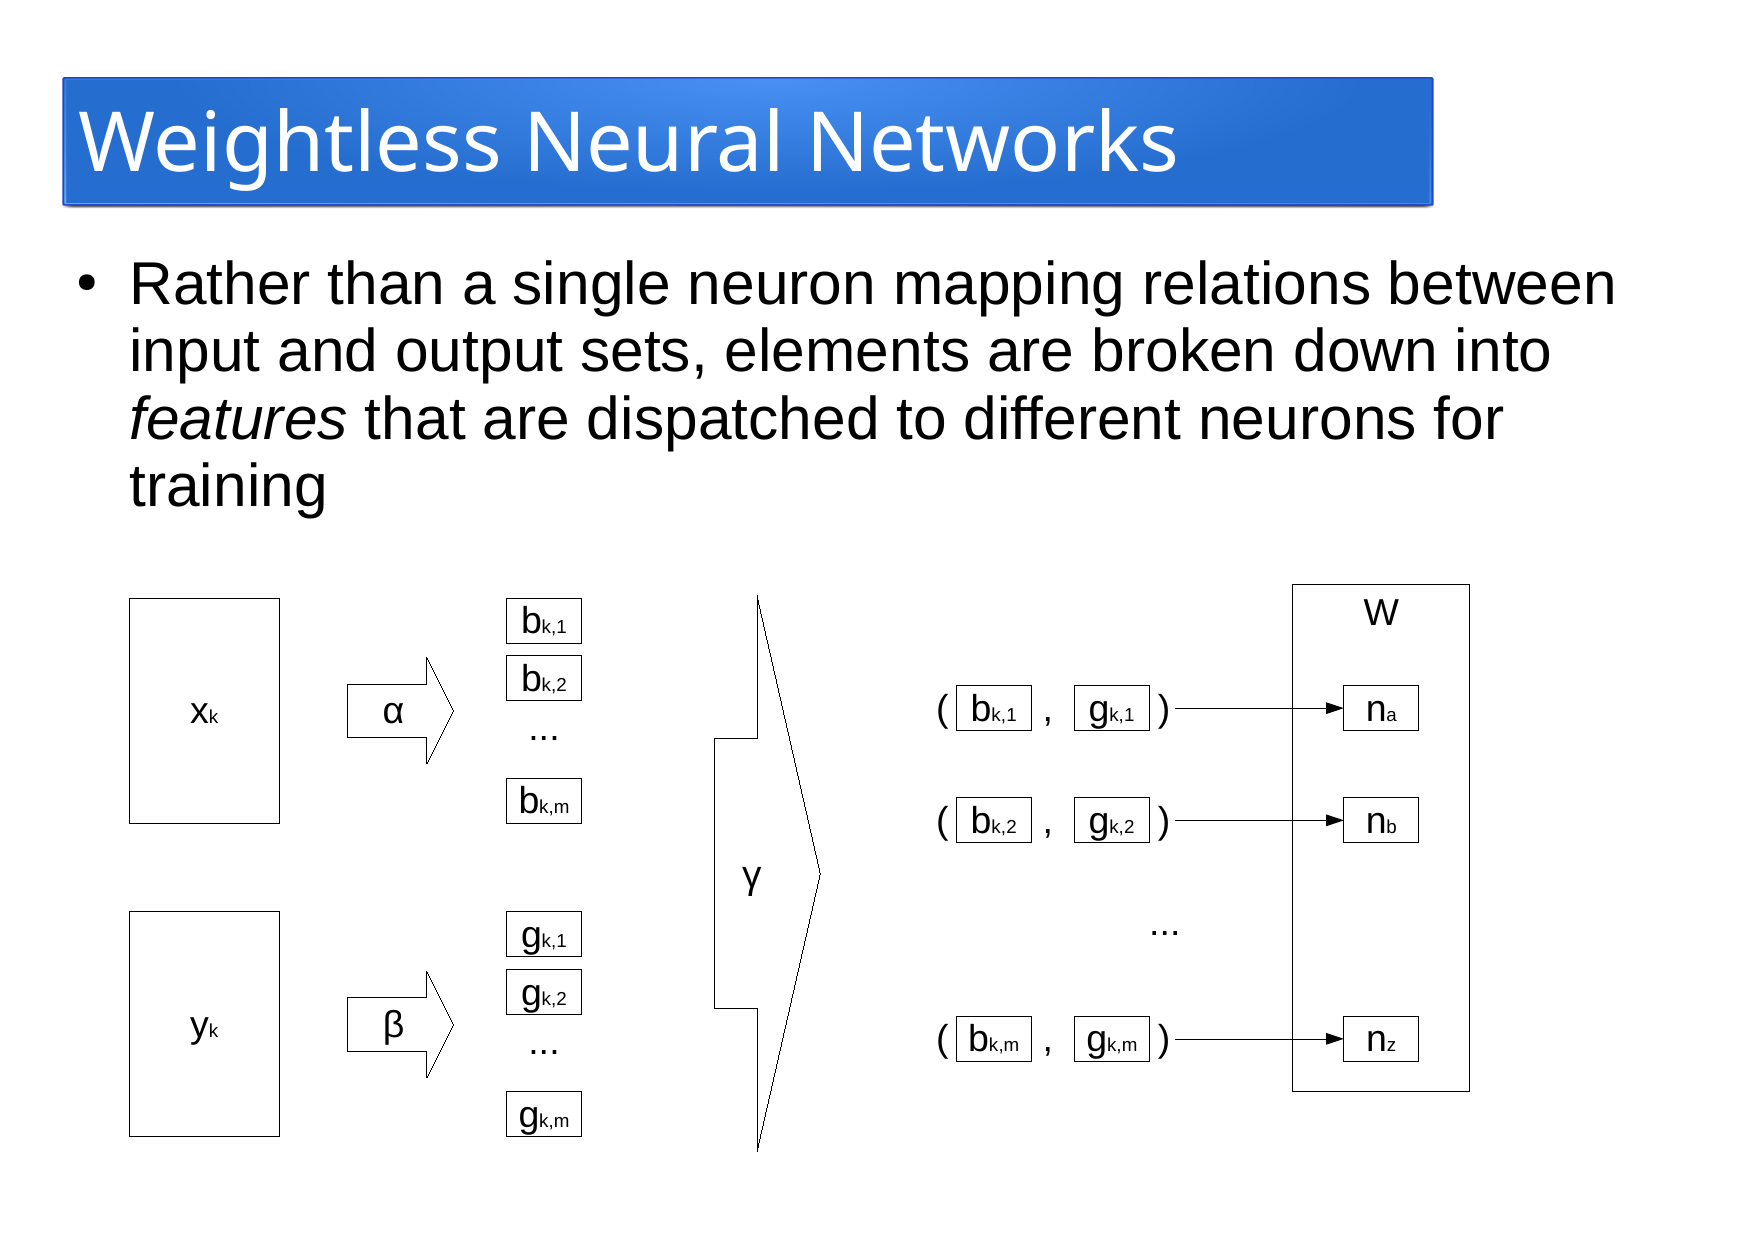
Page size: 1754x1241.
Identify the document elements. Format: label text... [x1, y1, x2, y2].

text_box yk [129, 911, 280, 1137]
picture [58, 77, 1439, 209]
text_box ( , ) [932, 784, 1175, 856]
text_box gk,m [1074, 1016, 1150, 1062]
title Weightless Neural Networks [78, 80, 1429, 198]
text_box ... [506, 708, 582, 747]
text_box ( , ) [932, 1003, 1175, 1075]
list Rather than a single neuron mapping relations between input and output sets, elements are broken down into features that are dispatched to different neurons for training [58, 249, 1696, 567]
text_box gk,2 [1074, 797, 1150, 843]
text_box W [1292, 584, 1470, 1092]
text_box γ [714, 595, 821, 1152]
text_box bk,m [956, 1016, 1032, 1062]
text_box β [347, 971, 454, 1078]
text_box ( , ) [932, 672, 1175, 744]
text_box xk [129, 598, 280, 824]
text_box α [347, 657, 454, 764]
text_box ... [1127, 903, 1203, 941]
text_box gk,1 [506, 911, 582, 957]
text_box bk,2 [506, 655, 582, 701]
text_box bk,1 [506, 598, 582, 644]
text_box gk,2 [506, 969, 582, 1015]
text_box bk,1 [956, 685, 1032, 731]
text_box gk,m [506, 1091, 582, 1137]
text_box gk,1 [1074, 685, 1150, 731]
text_box bk,2 [956, 797, 1032, 843]
text_box bk,m [506, 778, 582, 824]
text_box ... [506, 1022, 582, 1061]
